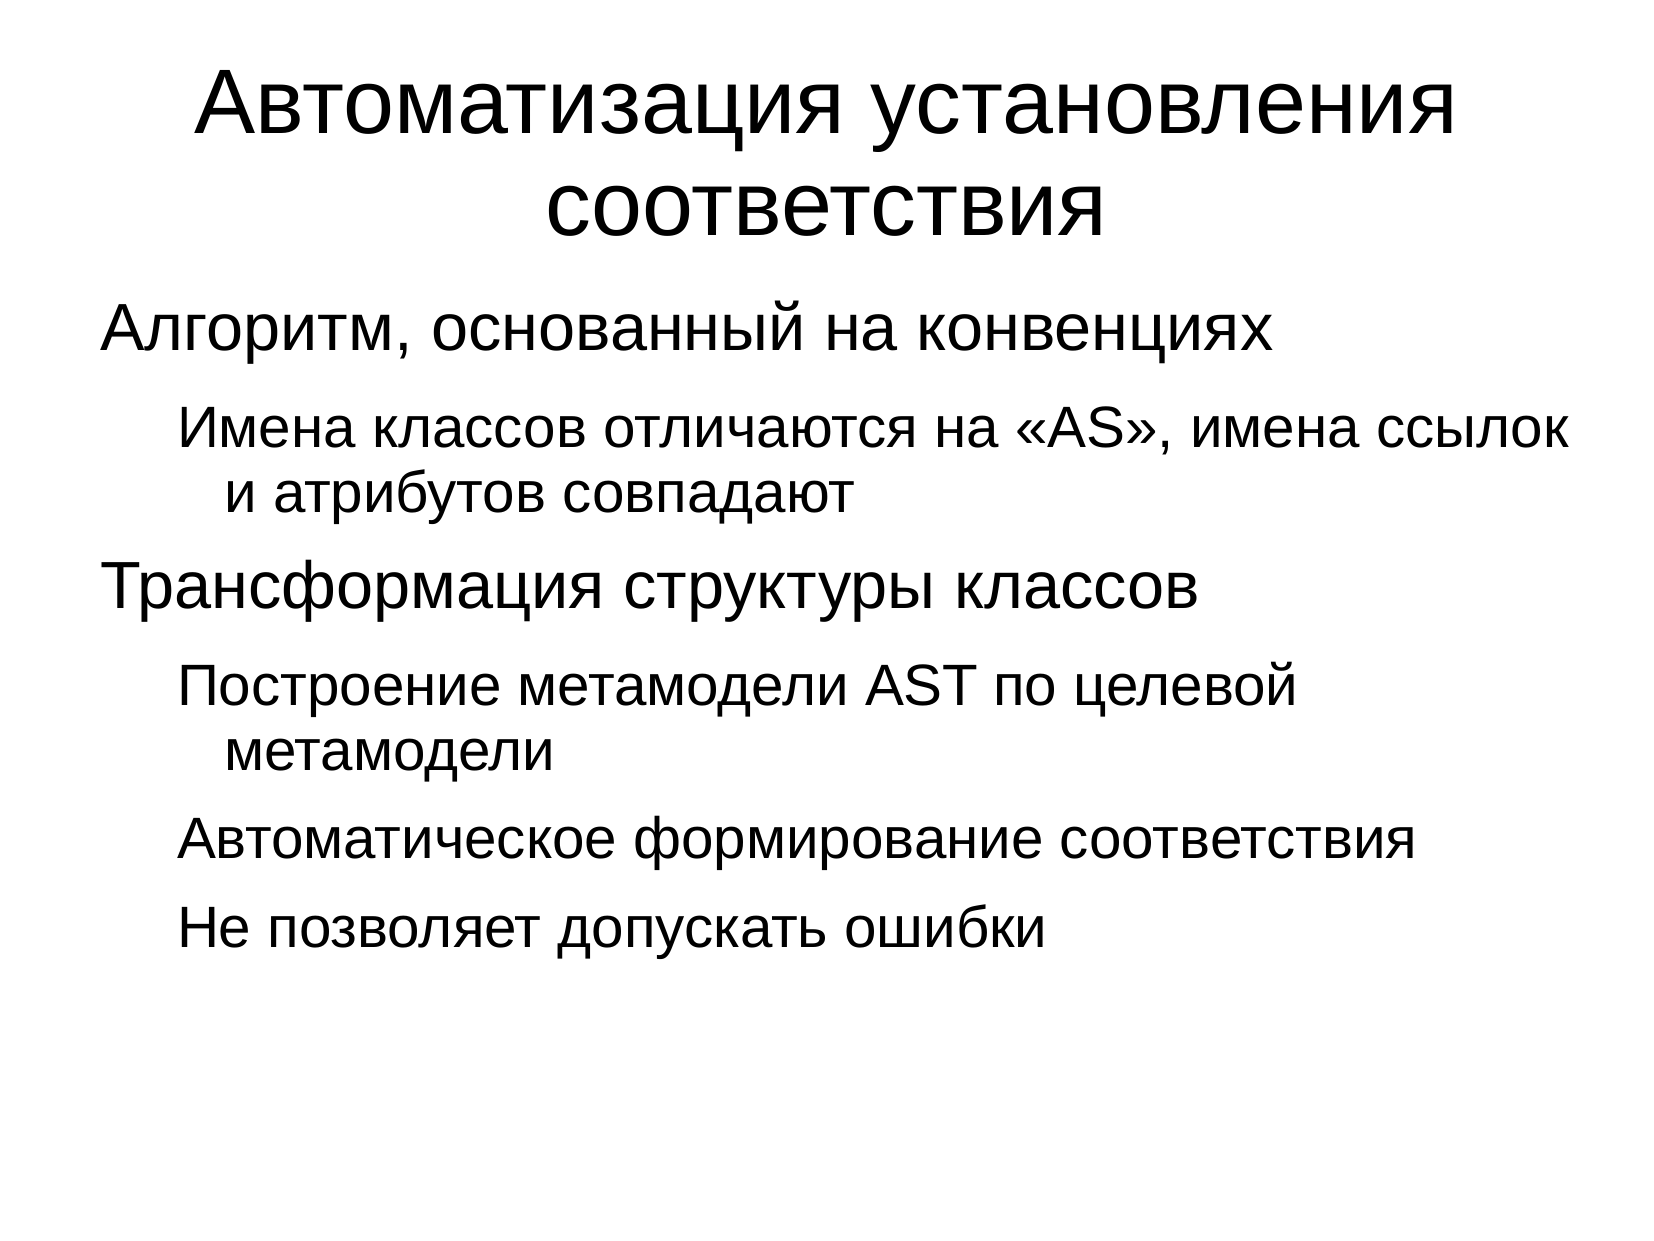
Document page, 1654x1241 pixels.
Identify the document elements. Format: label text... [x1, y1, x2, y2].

title Автоматизация установления соответствия [82, 50, 1571, 256]
list Алгоритм, основанный на конвенциях Имена классов отличаются на «AS», имена ссылок и атрибутов совпадают Трансформация структуры классов Построение метамодели AST по целевой метамодели Автоматическое формирование соответствия Не позволяет допускать ошибки [82, 290, 1571, 1094]
